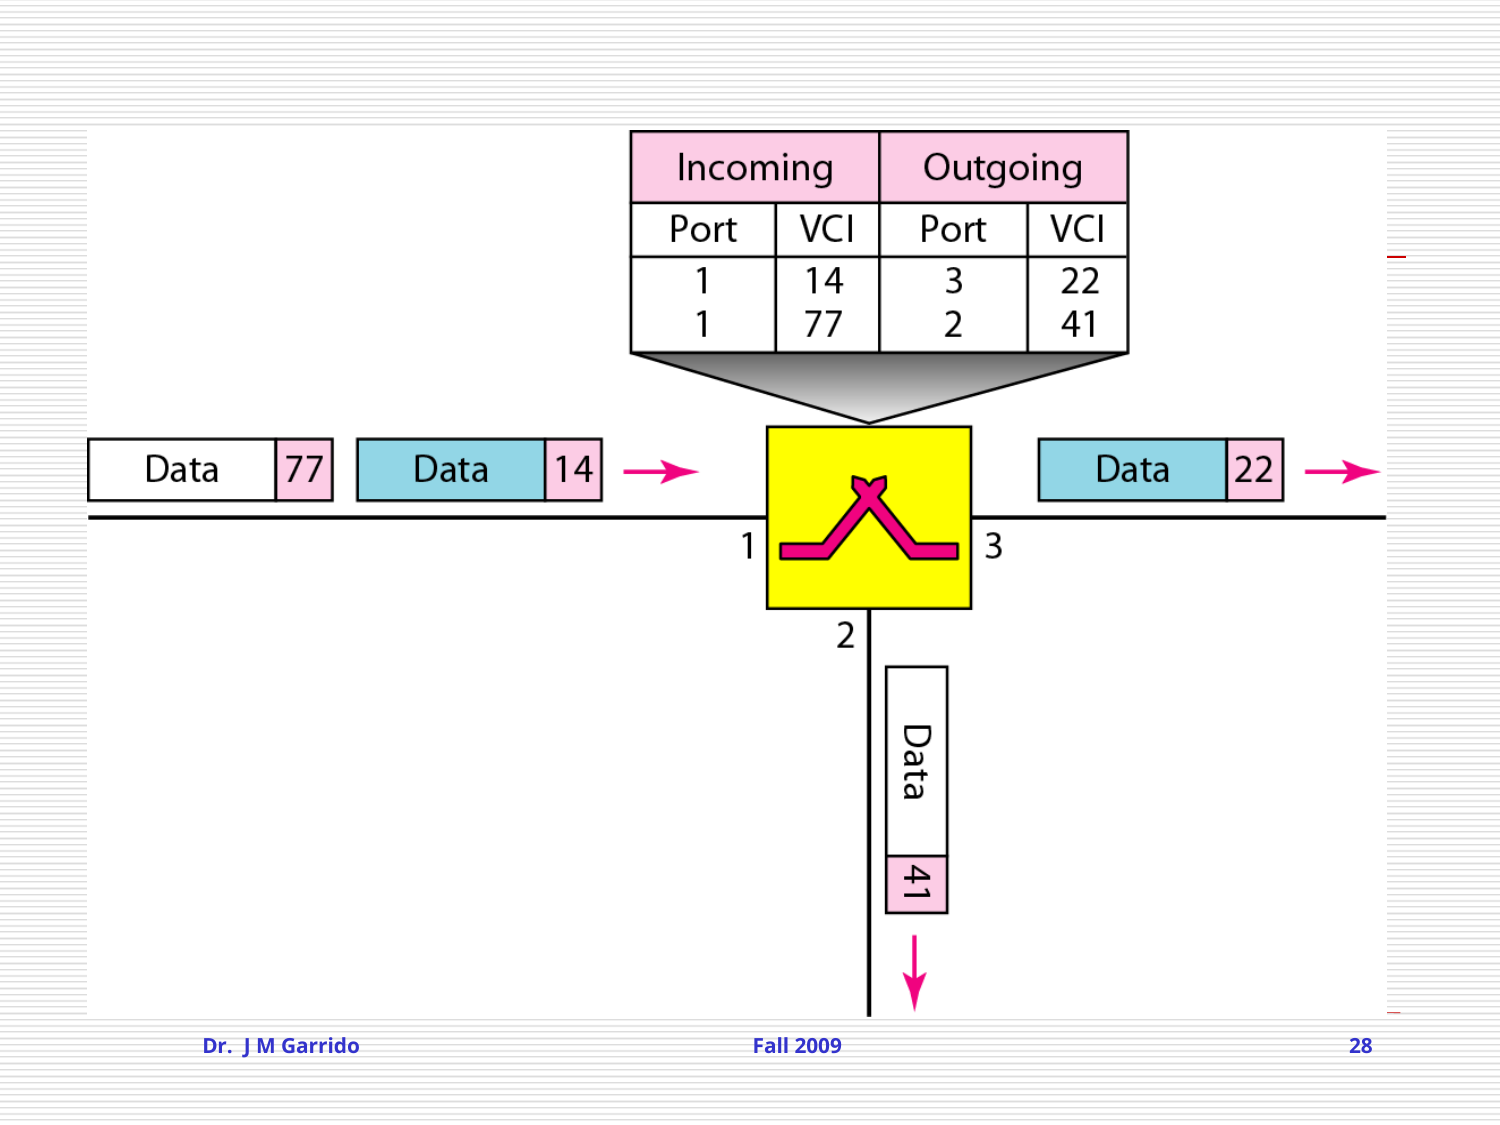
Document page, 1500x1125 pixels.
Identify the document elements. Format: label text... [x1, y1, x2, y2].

picture [0, 0, 1500, 1125]
text_box Fall 2009 [562, 1025, 1038, 1101]
text_box <number> [1074, 1025, 1388, 1101]
text_box Dr. J M Garrido [187, 1025, 501, 1101]
